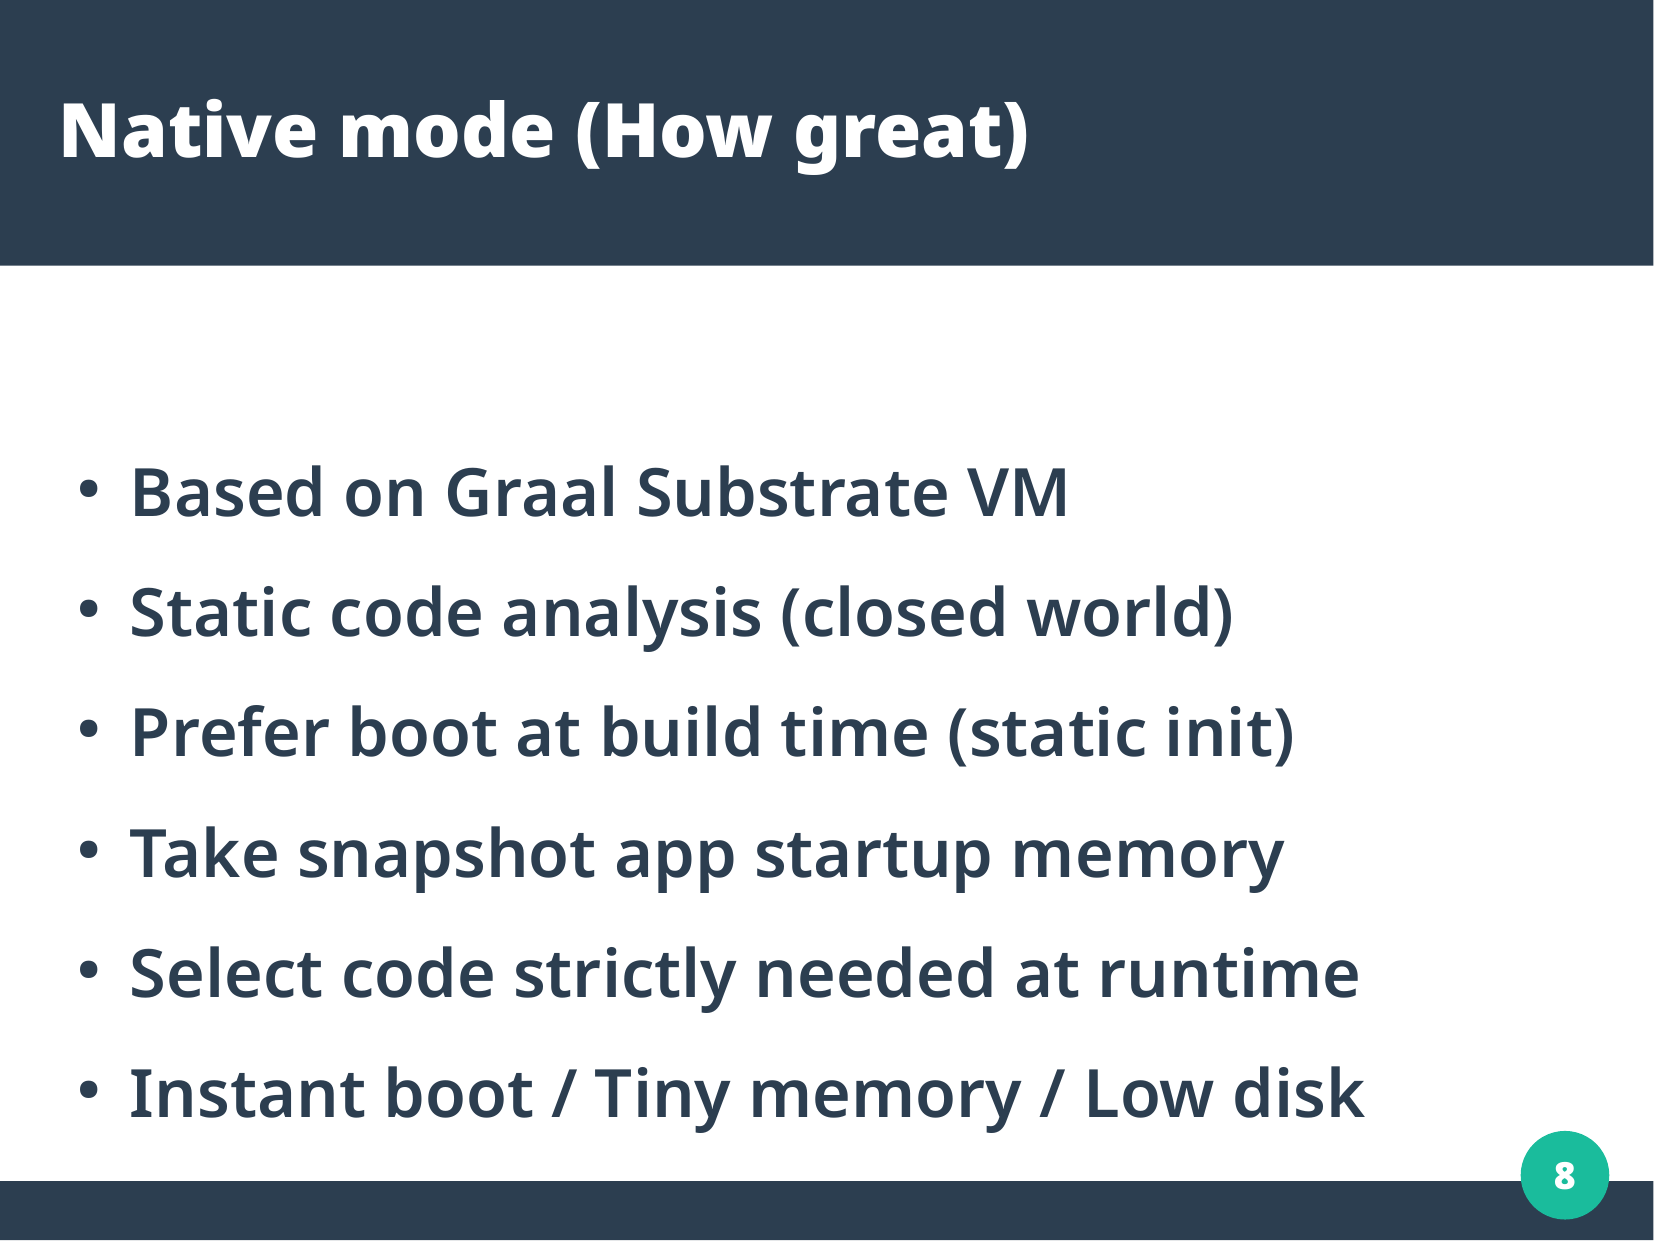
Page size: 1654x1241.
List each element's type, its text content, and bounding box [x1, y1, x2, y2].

list Based on Graal Substrate VM Static code analysis (closed world) Prefer boot at build time (static init) Take snapshot app startup memory Select code strictly needed at runtime Instant boot / Tiny memory / Low disk [59, 324, 1595, 1152]
title Native mode (How great) [59, 49, 1595, 207]
